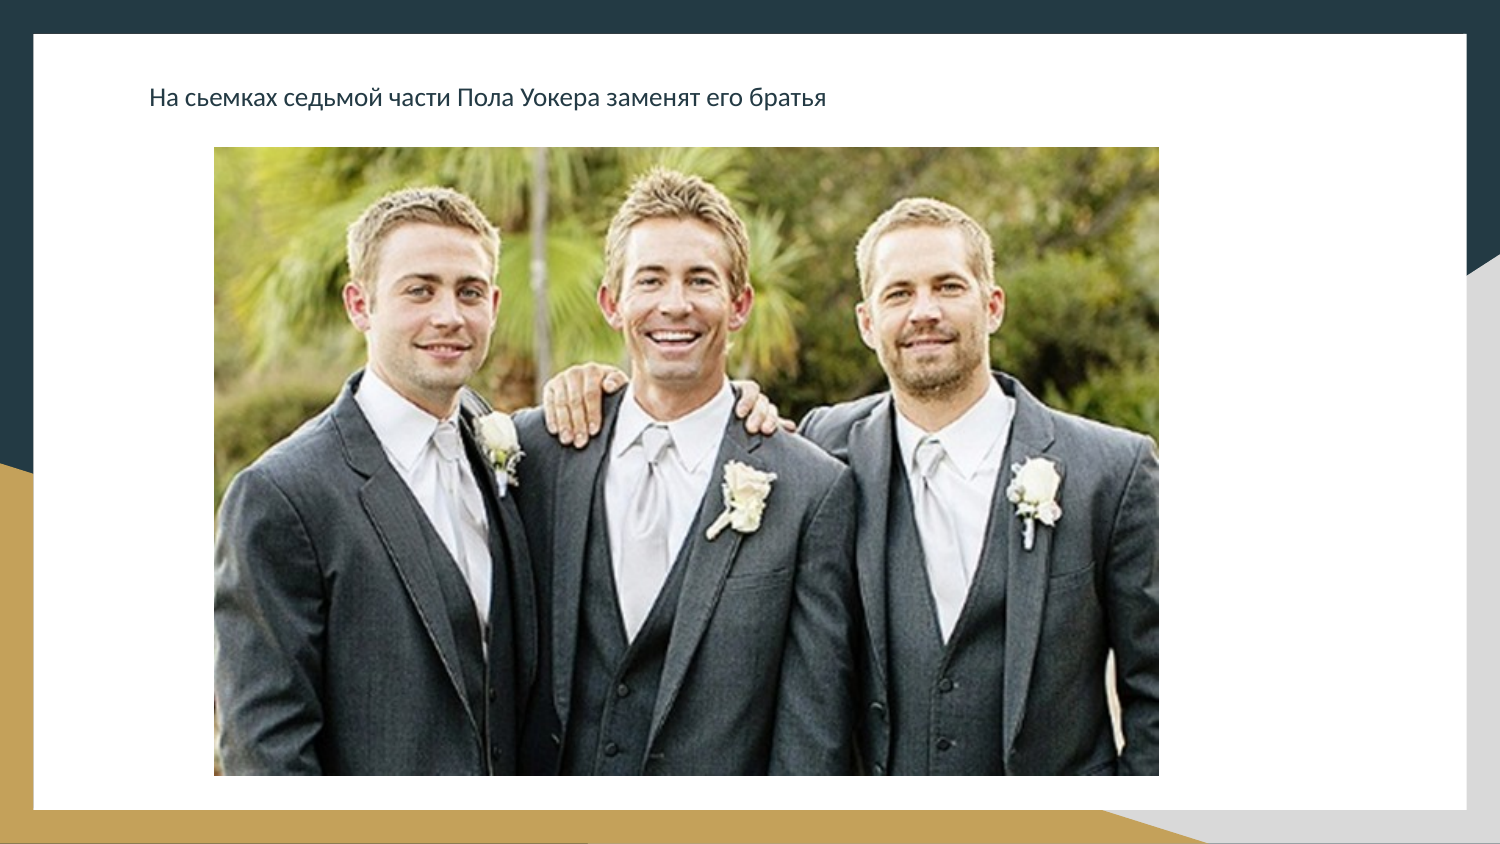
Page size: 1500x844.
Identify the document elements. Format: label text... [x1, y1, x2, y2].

picture [214, 147, 1159, 776]
list На сьемках седьмой части Пола Уокера заменят его братья [134, 67, 1366, 729]
